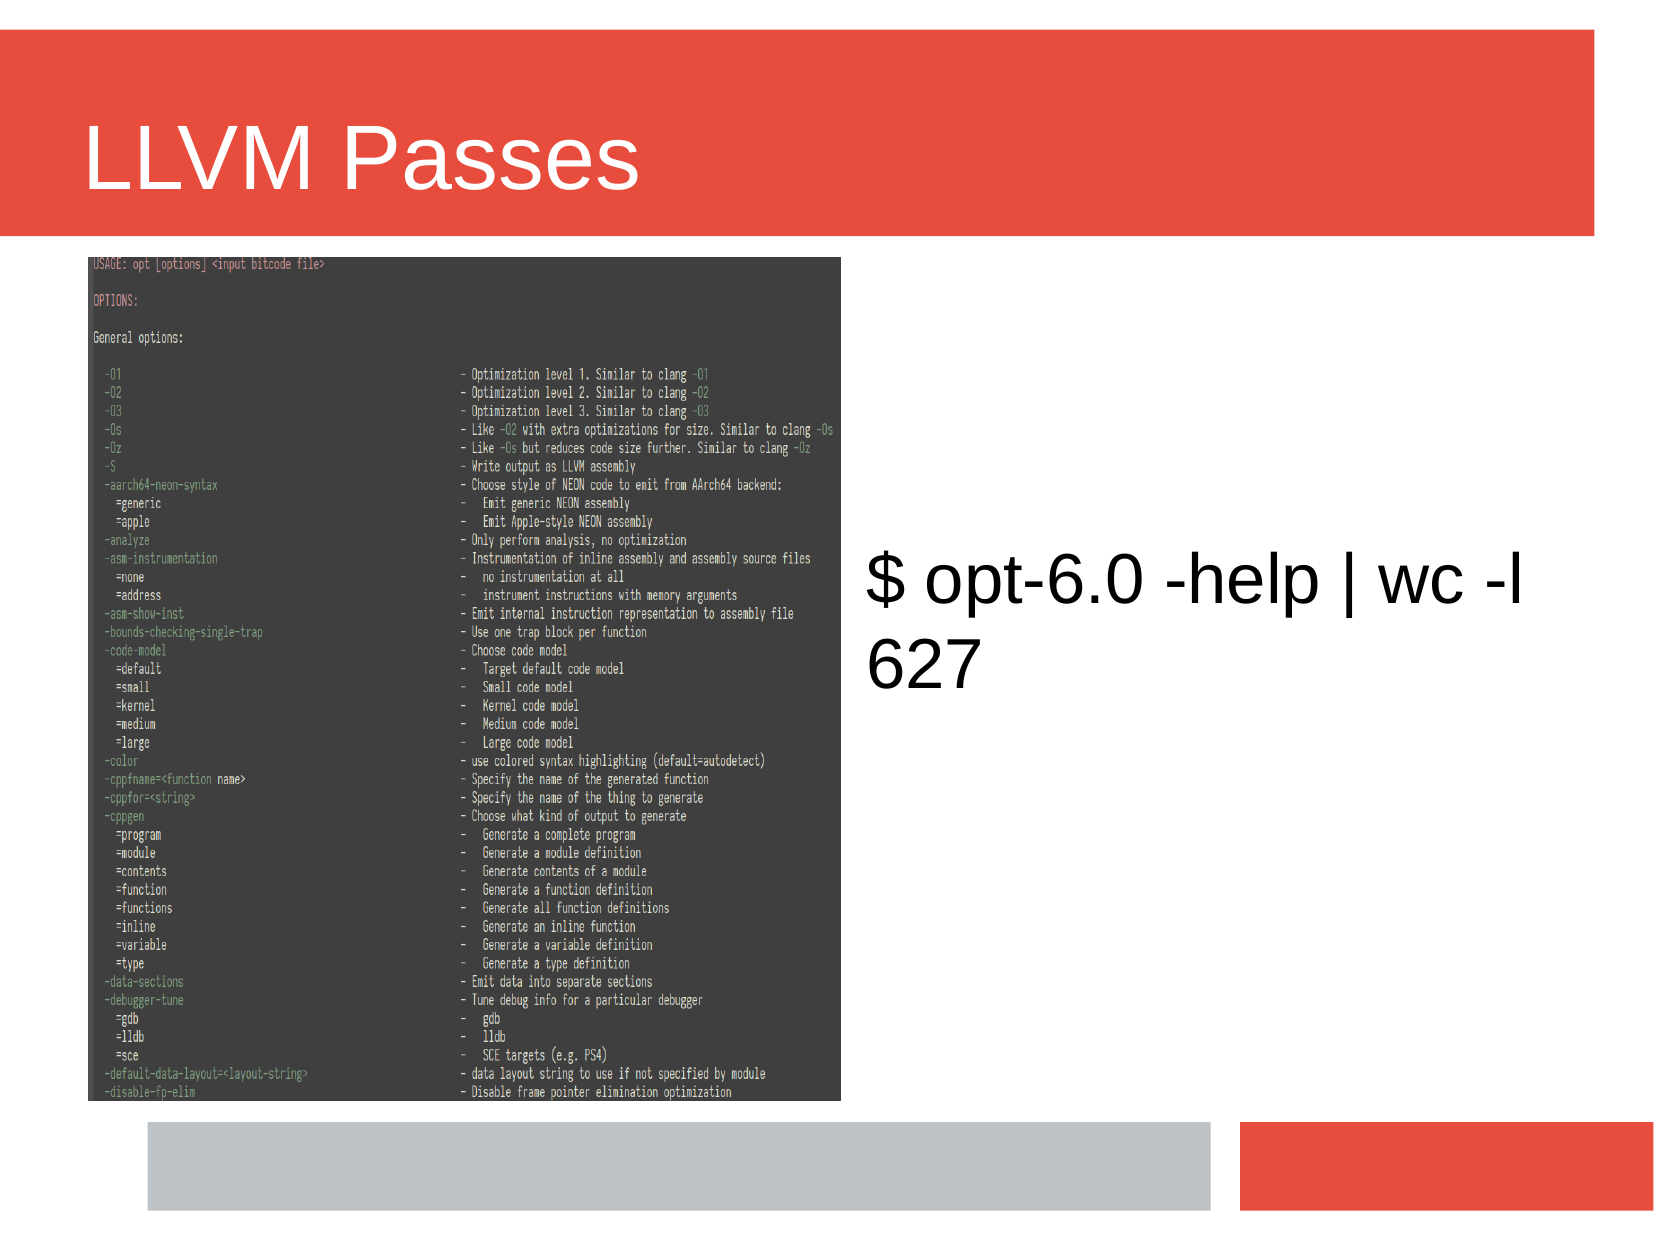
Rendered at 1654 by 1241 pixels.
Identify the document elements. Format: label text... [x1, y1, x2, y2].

text_box $ opt-6.0 -help | wc -l 627 [851, 524, 1560, 710]
picture [88, 257, 841, 1101]
text_box LLVM Passes [82, 97, 1571, 208]
